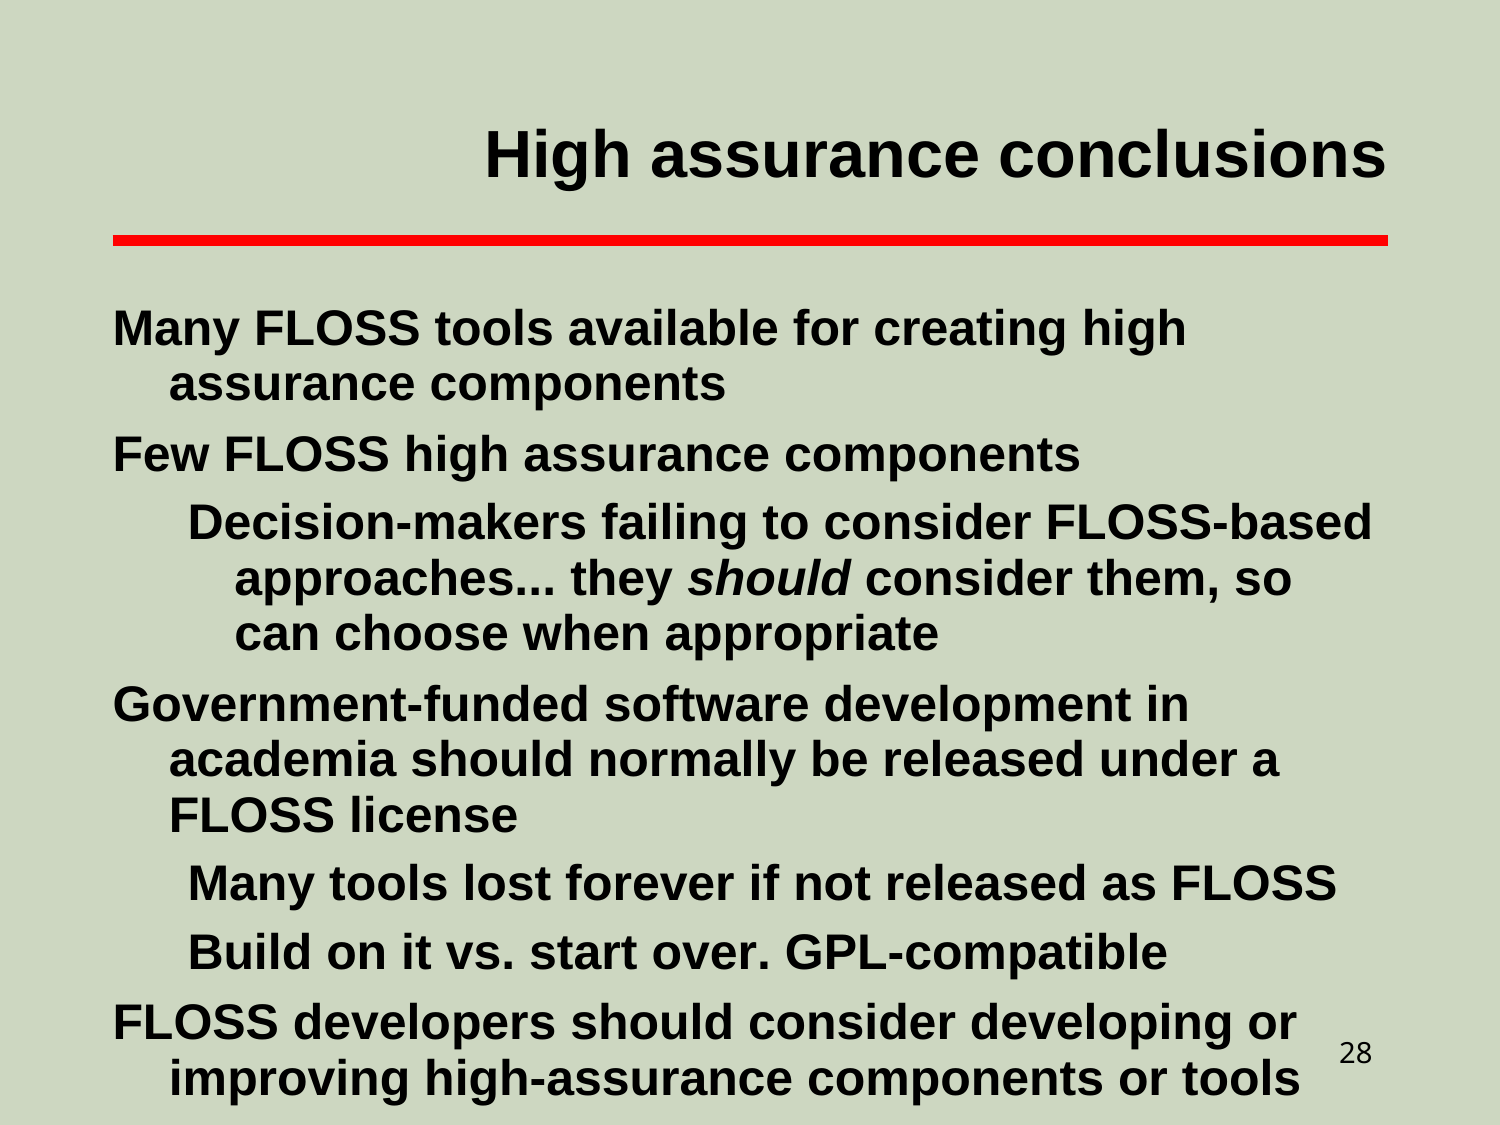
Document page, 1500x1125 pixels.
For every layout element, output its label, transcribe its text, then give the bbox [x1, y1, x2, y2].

list Many FLOSS tools available for creating high assurance components Few FLOSS high assurance components Decision-makers failing to consider FLOSS-based approaches... they should consider them, so can choose when appropriate Government-funded software development in academia should normally be released under a FLOSS license Many tools lost forever if not released as FLOSS Build on it vs. start over. GPL-compatible FLOSS developers should consider developing or improving high-assurance components or tools [112, 299, 1388, 1111]
title High assurance conclusions [337, 85, 1388, 224]
